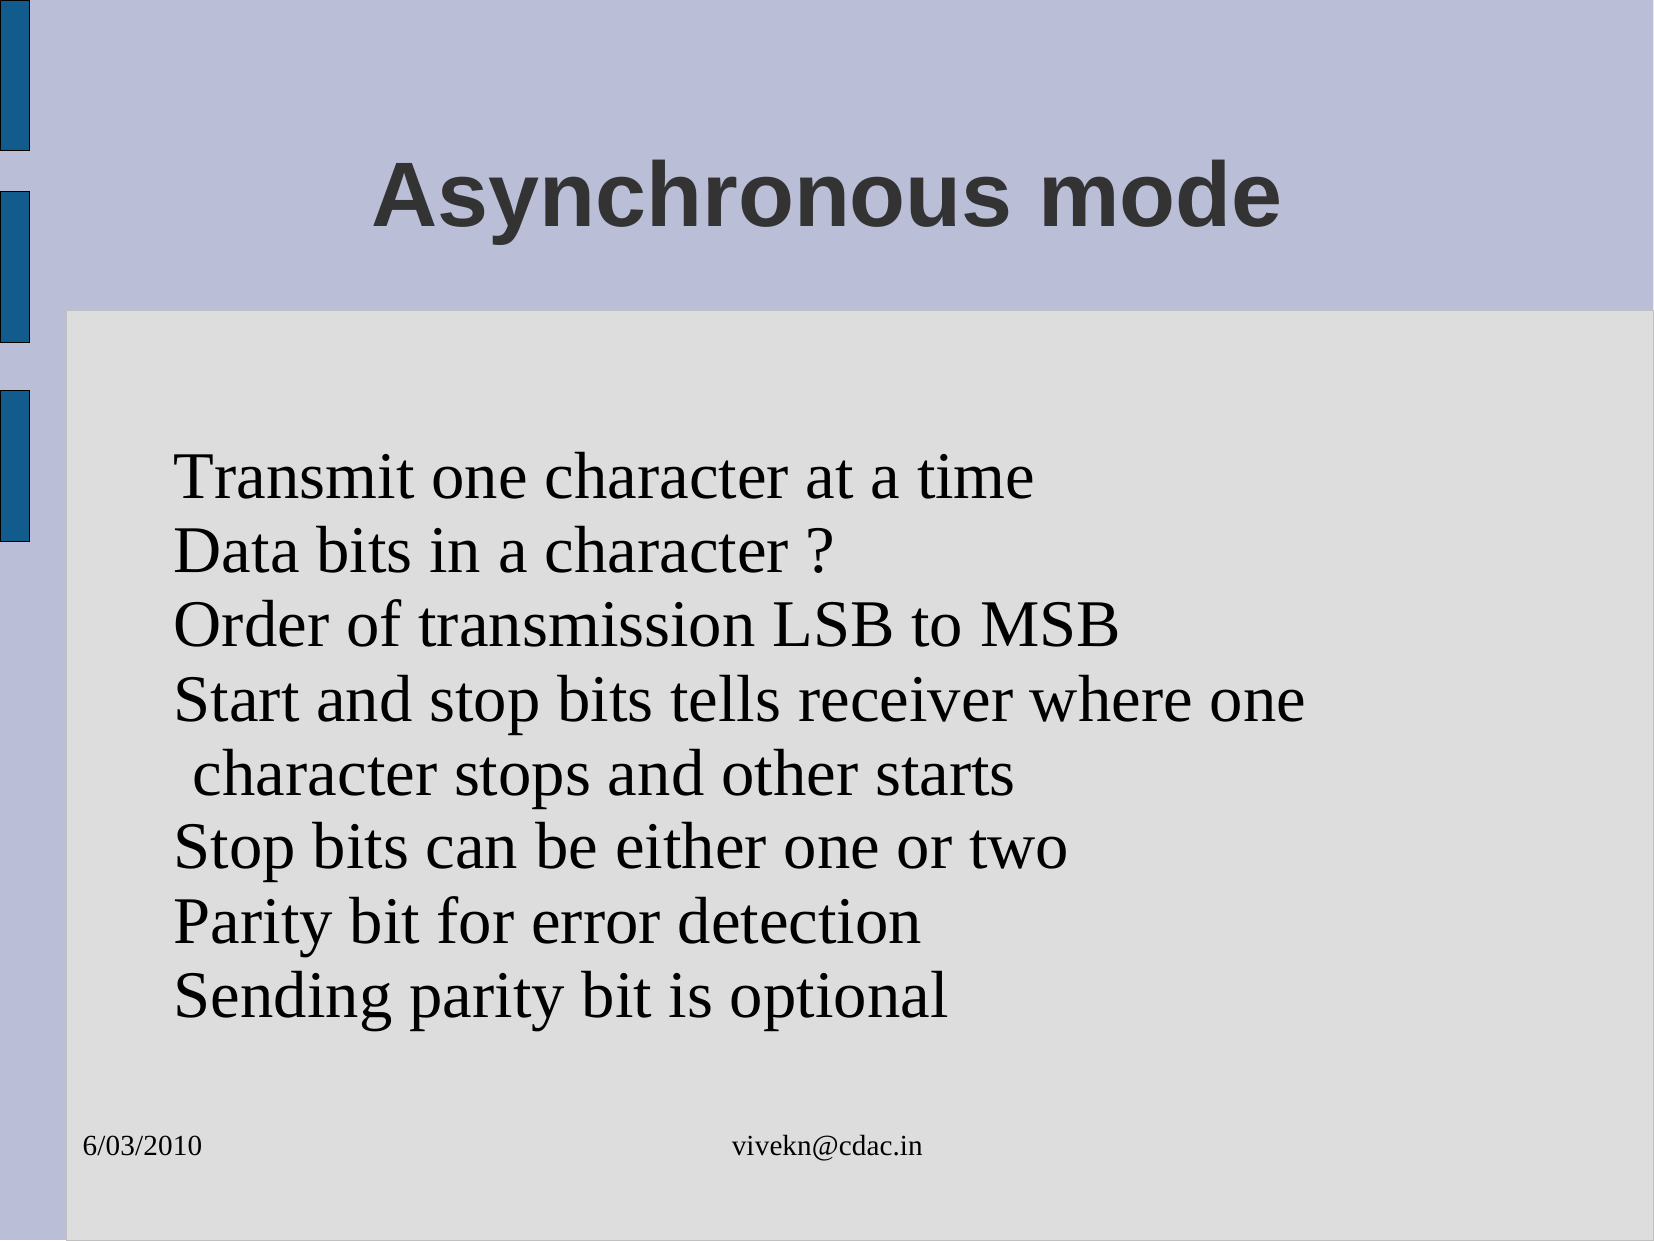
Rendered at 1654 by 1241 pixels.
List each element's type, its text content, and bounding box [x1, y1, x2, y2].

subtitle Transmit one character at a time Data bits in a character ? Order of transmission LSB to MSB Start and stop bits tells receiver where one character stops and other starts Stop bits can be either one or two Parity bit for error detection Sending parity bit is optional [121, 344, 1534, 1127]
title Asynchronous mode [121, 91, 1534, 299]
